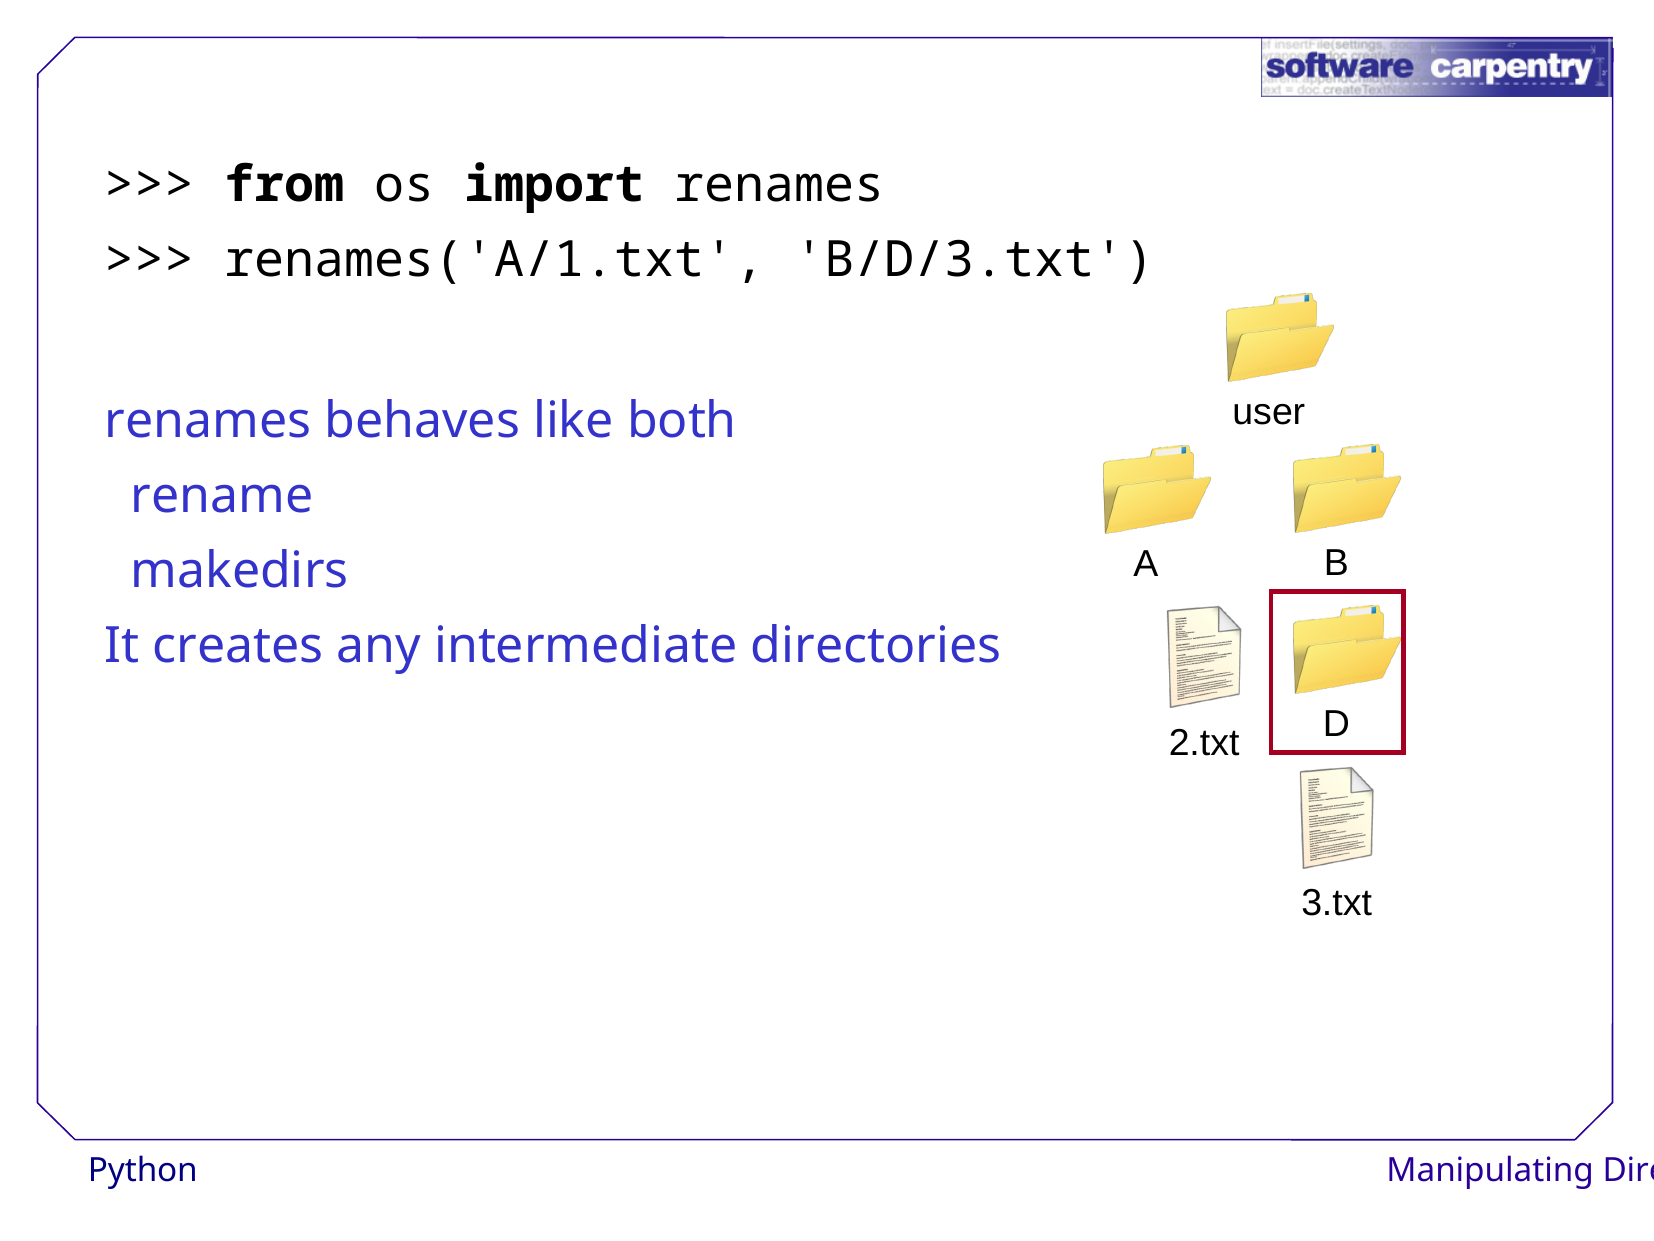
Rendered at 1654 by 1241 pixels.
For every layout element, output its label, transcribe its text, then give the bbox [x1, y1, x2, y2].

text_box renames behaves like both rename makedirs It creates any intermediate directories [89, 364, 809, 460]
picture [1280, 760, 1394, 874]
text_box 3.txt [1286, 874, 1388, 932]
text_box user [1217, 383, 1321, 441]
picture [1289, 430, 1405, 546]
text_box >>> from os import renames >>> renames('A/1.txt', 'B/D/3.txt') [89, 128, 1512, 1037]
picture [1289, 591, 1405, 707]
text_box D [1308, 707, 1365, 753]
text_box A [1118, 547, 1174, 593]
picture [1222, 279, 1338, 395]
picture [1147, 599, 1262, 714]
text_box 2.txt [1153, 713, 1255, 772]
picture [1099, 431, 1215, 547]
text_box B [1309, 546, 1364, 589]
picture [1261, 39, 1613, 97]
